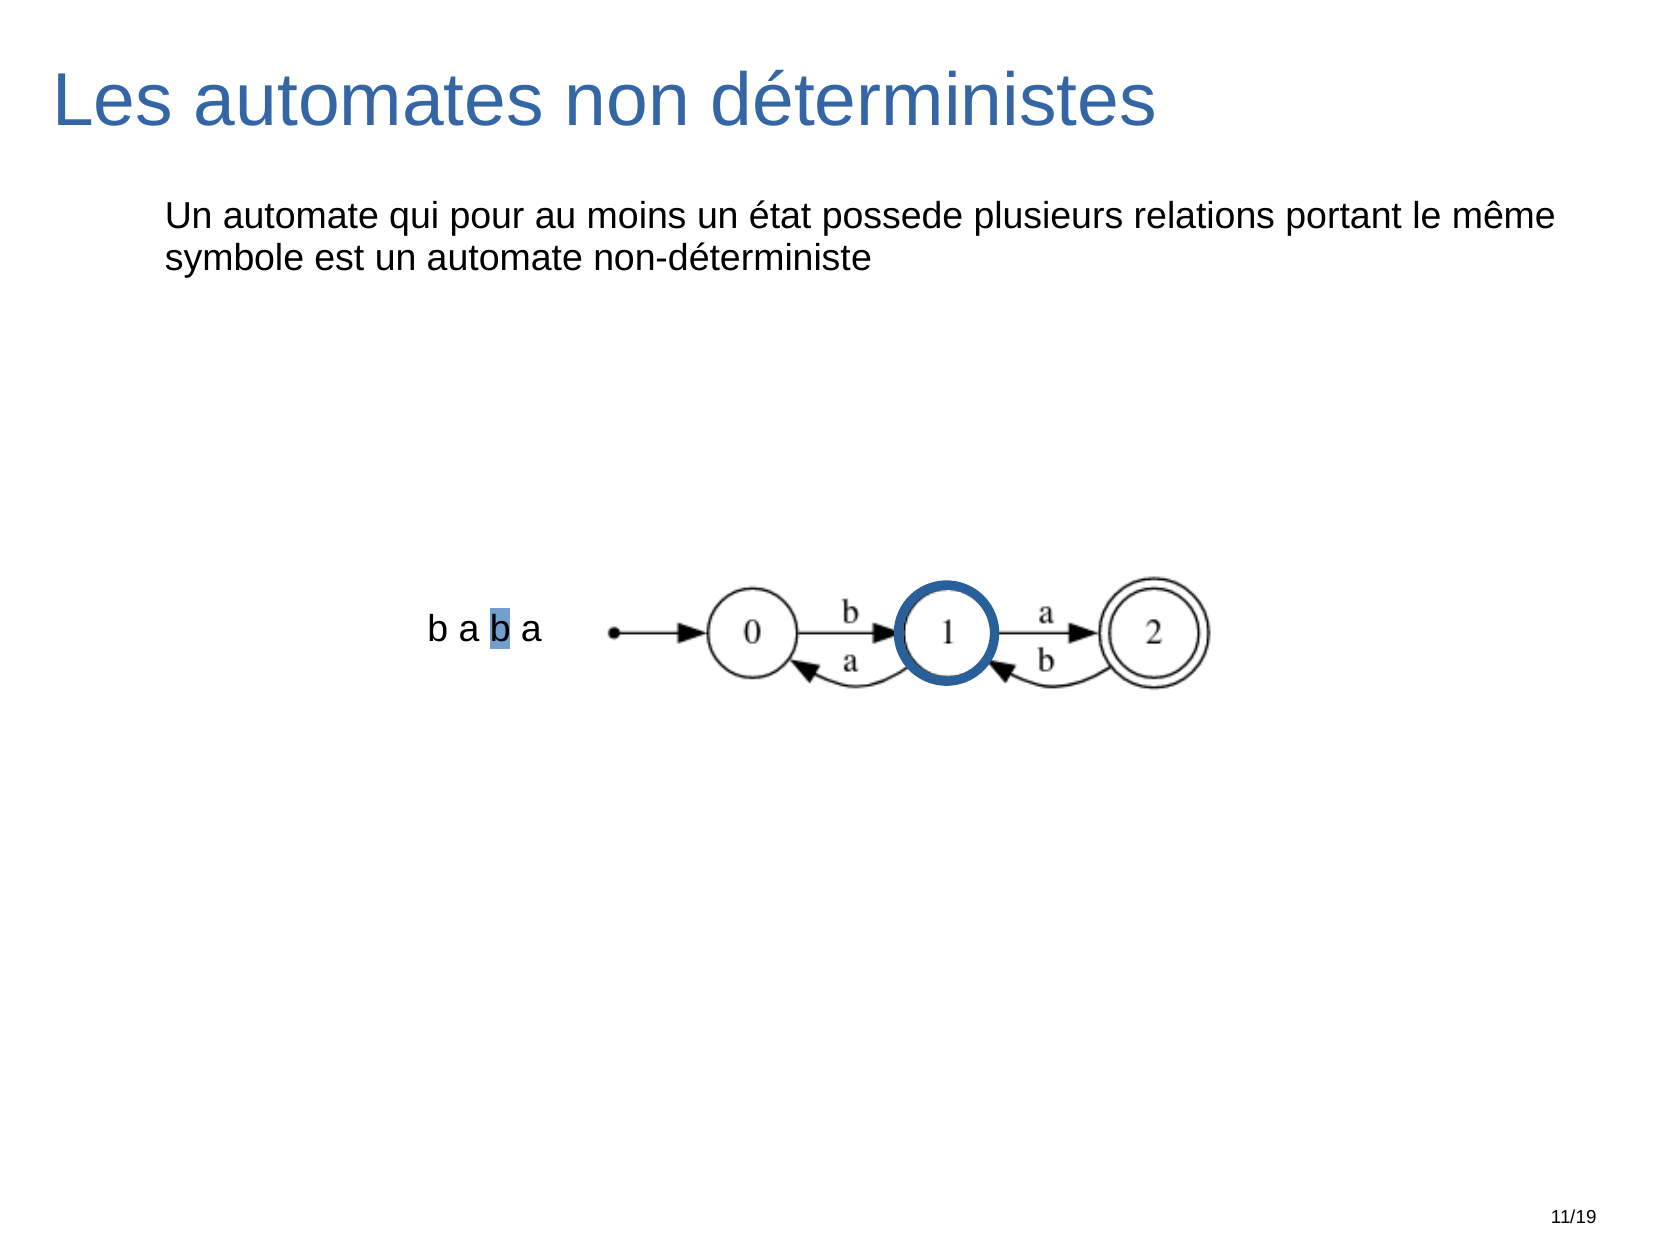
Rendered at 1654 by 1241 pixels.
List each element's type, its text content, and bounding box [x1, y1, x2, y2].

text_box b a b a [412, 600, 557, 657]
text_box 11/19 [1536, 1198, 1613, 1235]
picture [562, 512, 1248, 751]
text_box Les automates non déterministes [37, 50, 1238, 151]
text_box Un automate qui pour au moins un état possede plusieurs relations portant le même symbole est un automate non-déterministe [150, 187, 1613, 287]
